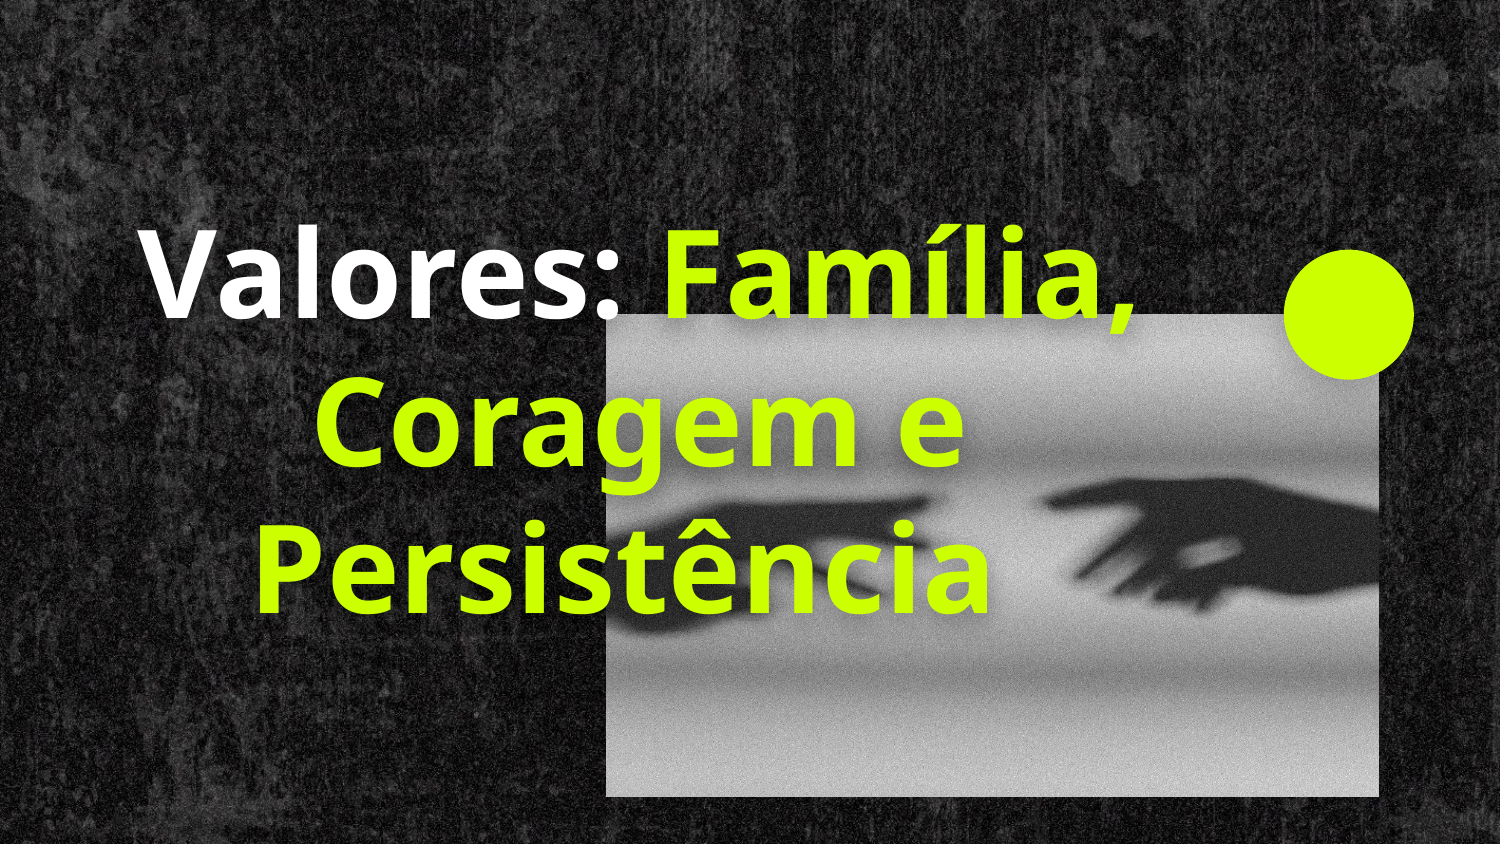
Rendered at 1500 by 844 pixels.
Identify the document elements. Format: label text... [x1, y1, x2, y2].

text_box [1283, 249, 1414, 380]
title Valores: Família, Coragem e Persistência [69, 181, 1211, 797]
picture [0, 0, 1500, 844]
